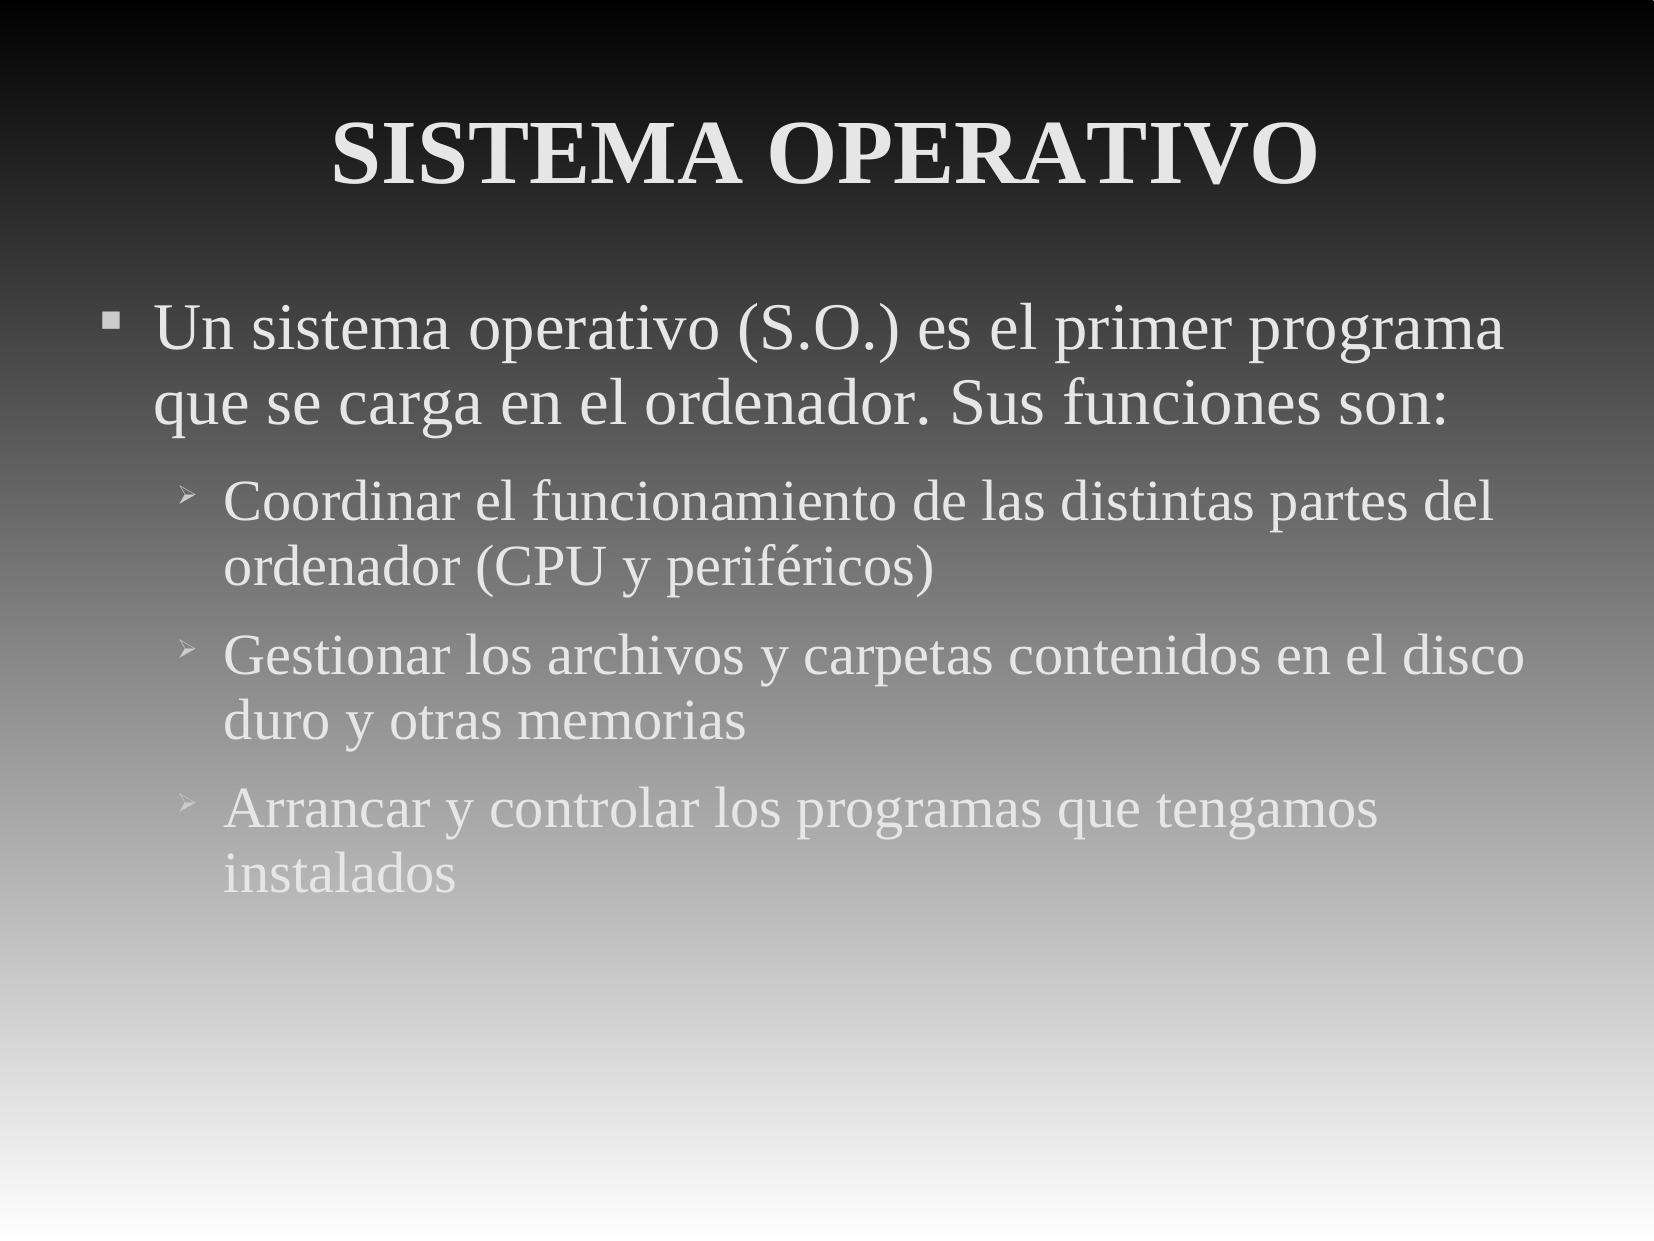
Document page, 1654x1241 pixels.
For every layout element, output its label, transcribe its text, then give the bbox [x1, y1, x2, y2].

title SISTEMA OPERATIVO [82, 49, 1571, 257]
list Un sistema operativo (S.O.) es el primer programa que se carga en el ordenador. Sus funciones son: Coordinar el funcionamiento de las distintas partes del ordenador (CPU y periféricos)‏ Gestionar los archivos y carpetas contenidos en el disco duro y otras memorias Arrancar y controlar los programas que tengamos instalados [82, 290, 1571, 1109]
